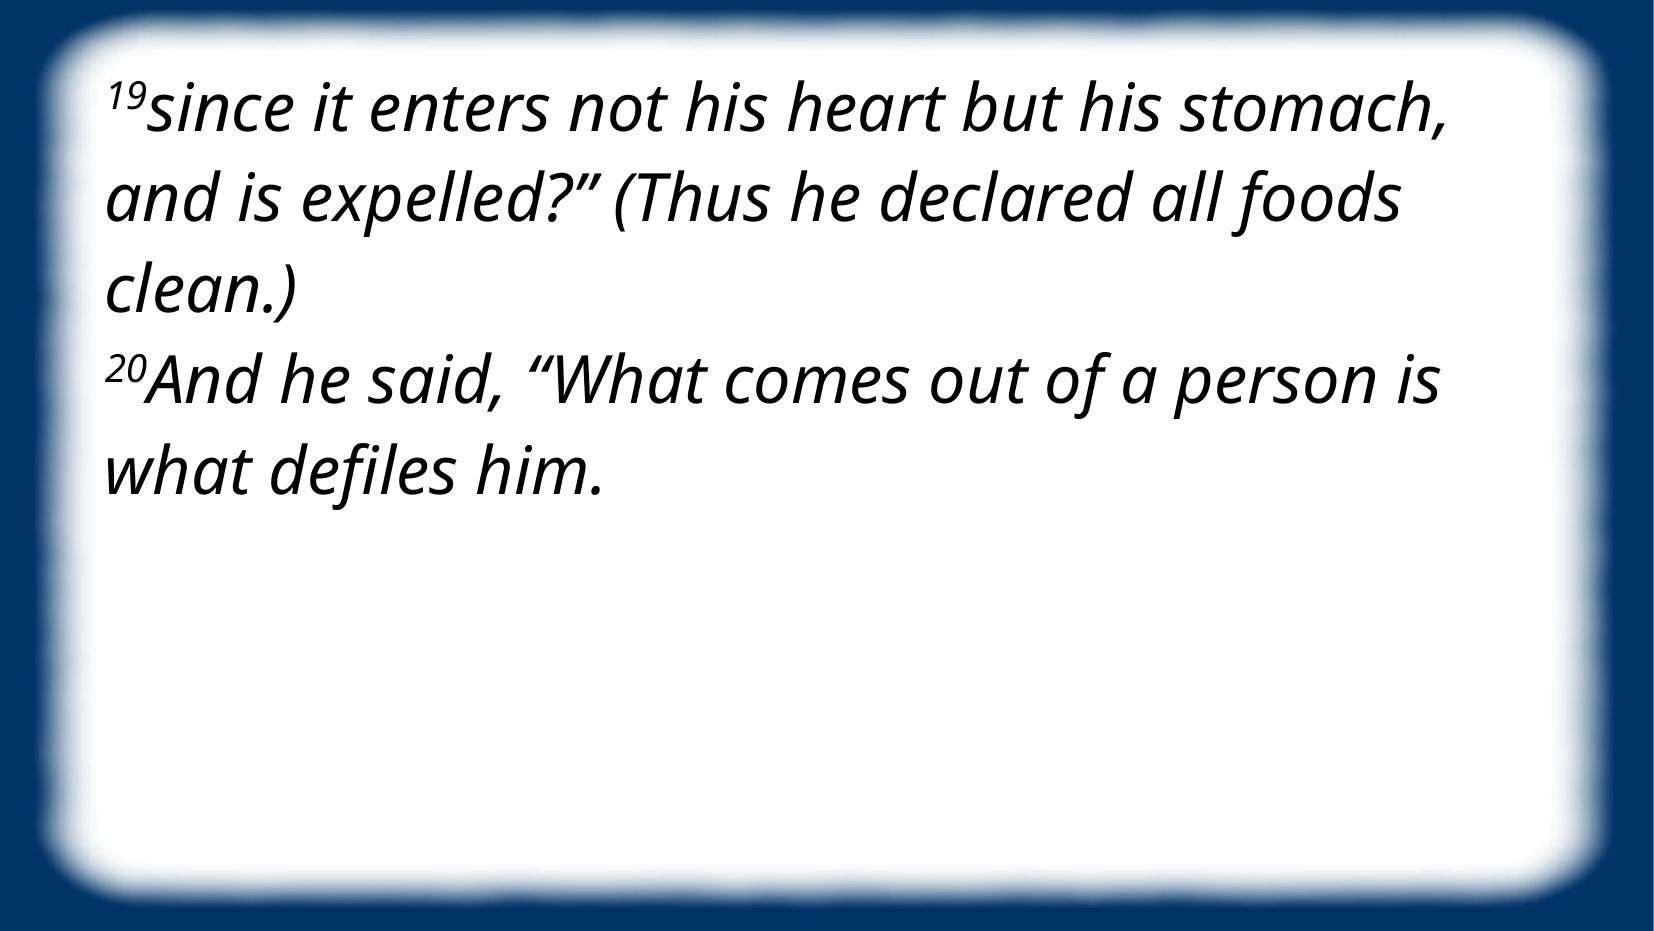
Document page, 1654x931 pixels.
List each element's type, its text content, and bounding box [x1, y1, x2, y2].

text_box 19since it enters not his heart but his stomach, and is expelled?” (Thus he declared all foods clean.) 20And he said, “What comes out of a person is what defiles him. [90, 52, 1561, 512]
picture [0, 0, 1654, 931]
